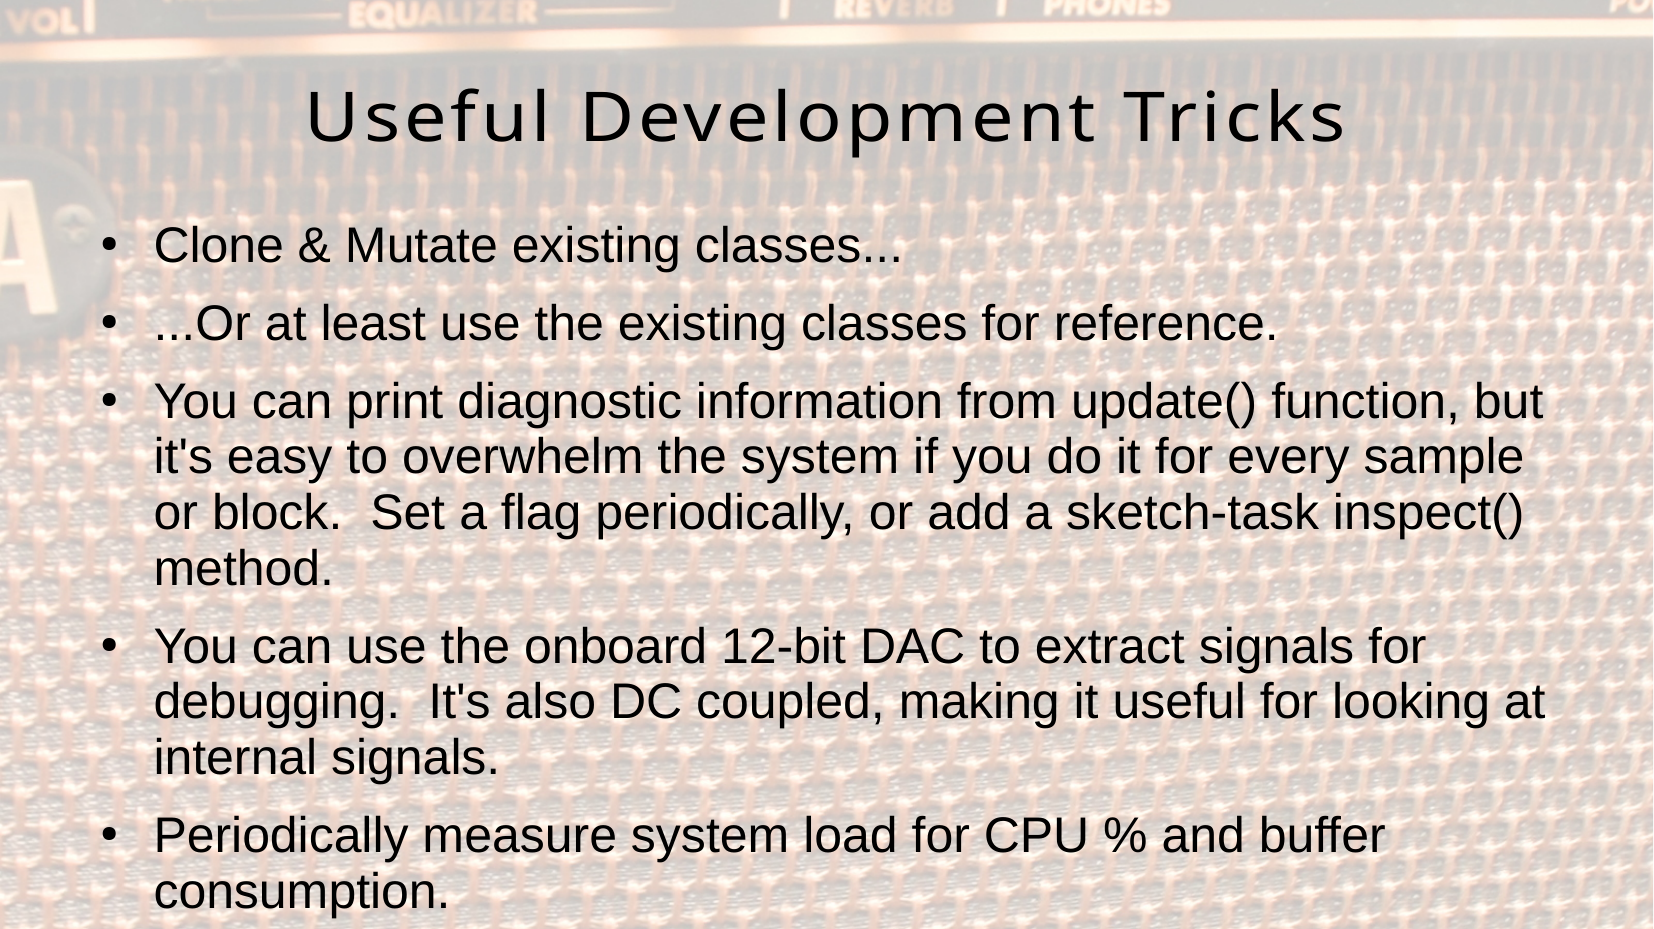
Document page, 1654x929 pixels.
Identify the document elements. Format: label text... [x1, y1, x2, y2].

title Useful Development Tricks [82, 36, 1571, 192]
list Clone & Mutate existing classes... ...Or at least use the existing classes for reference. You can print diagnostic information from update() function, but it's easy to overwhelm the system if you do it for every sample or block. Set a flag periodically, or add a sketch-task inspect() method. You can use the onboard 12-bit DAC to extract signals for debugging. It's also DC coupled, making it useful for looking at internal signals. Periodically measure system load for CPU % and buffer consumption. Turn off audio interrupts if you need to guarantee atomiticity of class accessors (ie trigger env and reset osc phase). If it seems to be locking up, make sure that your update() function isn't looping forever. Allocate buffer mem and be sure to enable and turn on the output volume control! [82, 217, 1571, 756]
picture [0, 0, 1654, 929]
